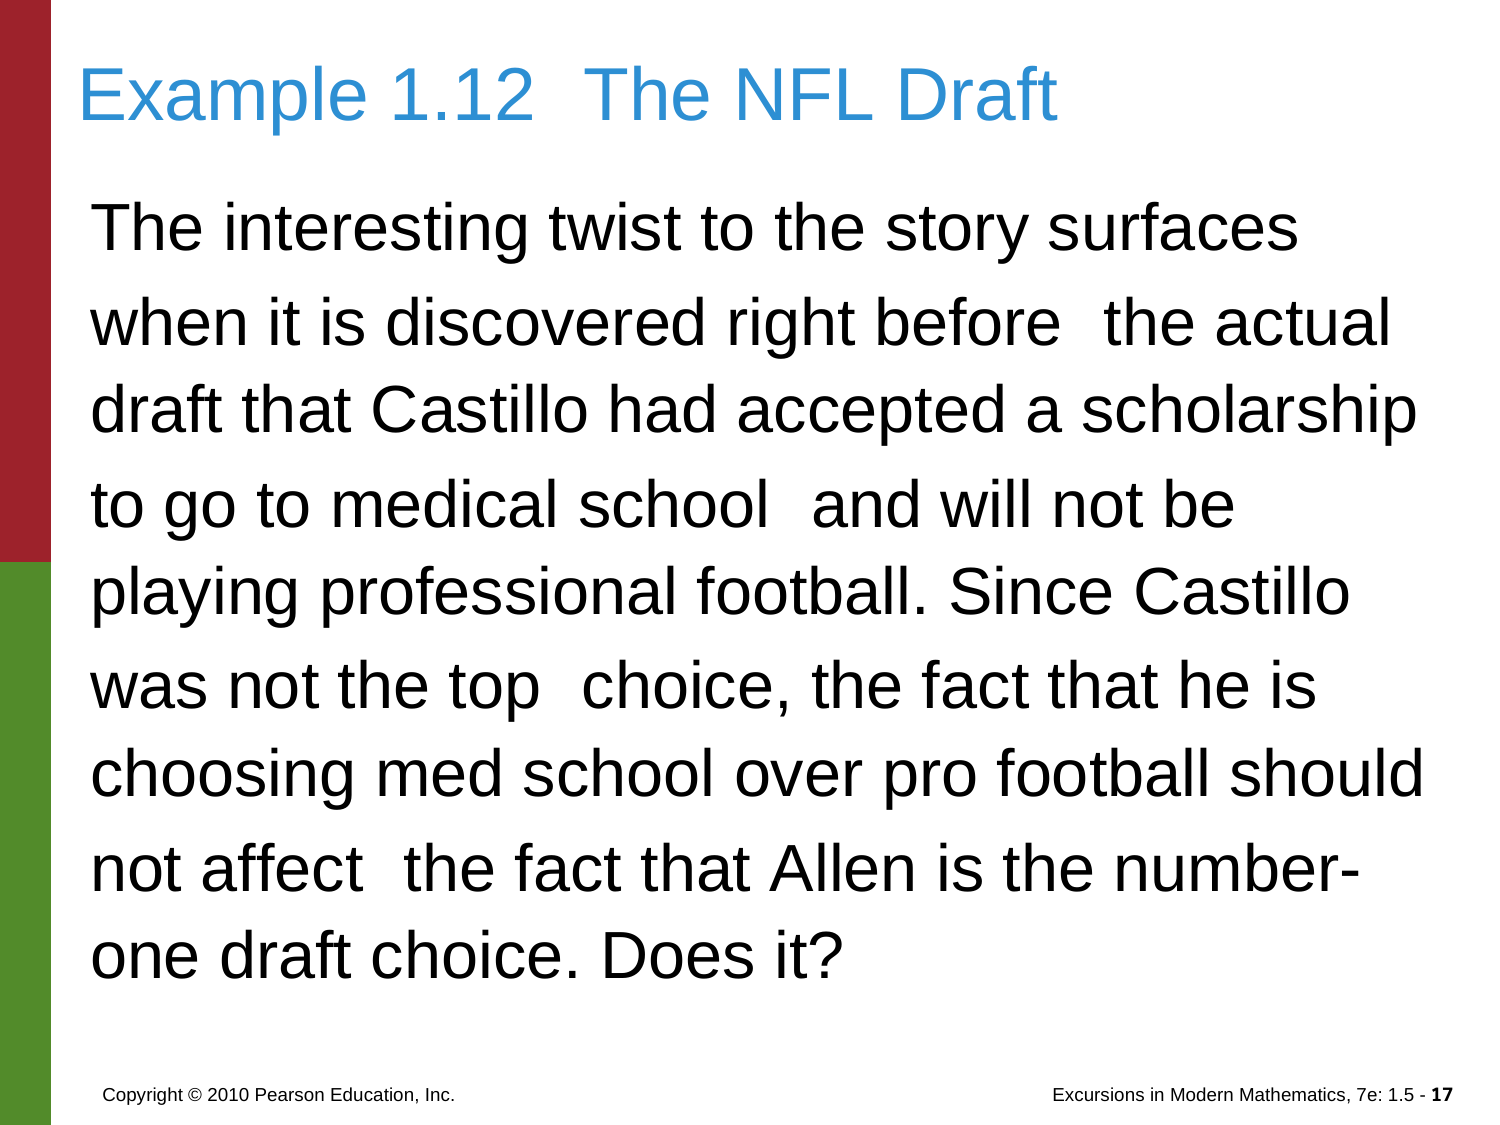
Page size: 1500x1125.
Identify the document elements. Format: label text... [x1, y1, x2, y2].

text_box Example 1.12 The NFL Draft [62, 37, 1413, 143]
list The interesting twist to the story surfaces when it is discovered right before the actual draft that Castillo had accepted a scholarship to go to medical school and will not be playing professional football. Since Castillo was not the top choice, the fact that he is choosing med school over pro football should not affect the fact that Allen is the number-one draft choice. Does it? [74, 174, 1463, 1088]
